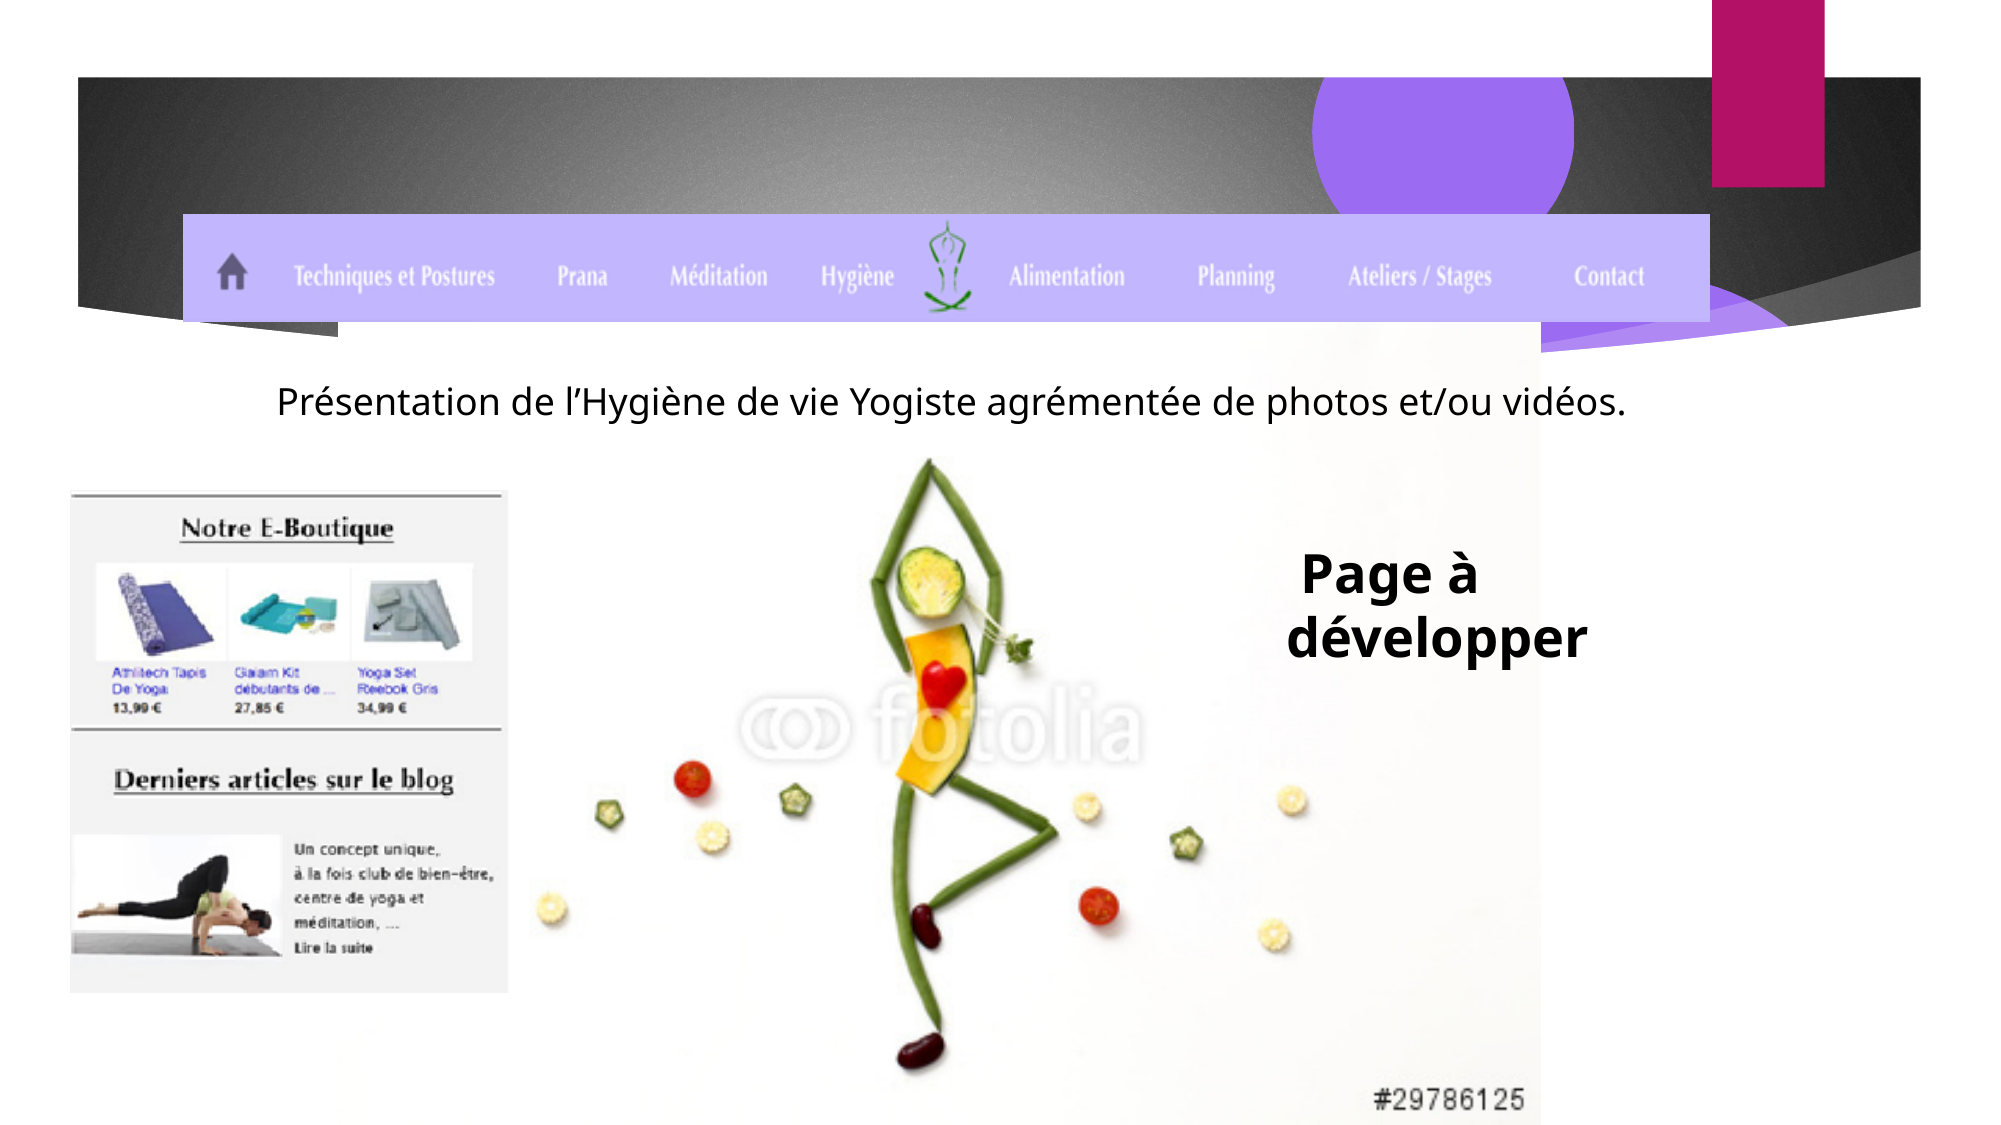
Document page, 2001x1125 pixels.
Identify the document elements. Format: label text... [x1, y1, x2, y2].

picture [70, 424, 1541, 1125]
text_box Présentation de l’Hygiène de vie Yogiste agrémentée de photos et/ou vidéos. [276, 377, 1725, 424]
text_box Page à développer [1271, 531, 1764, 612]
picture [79, 78, 1920, 377]
